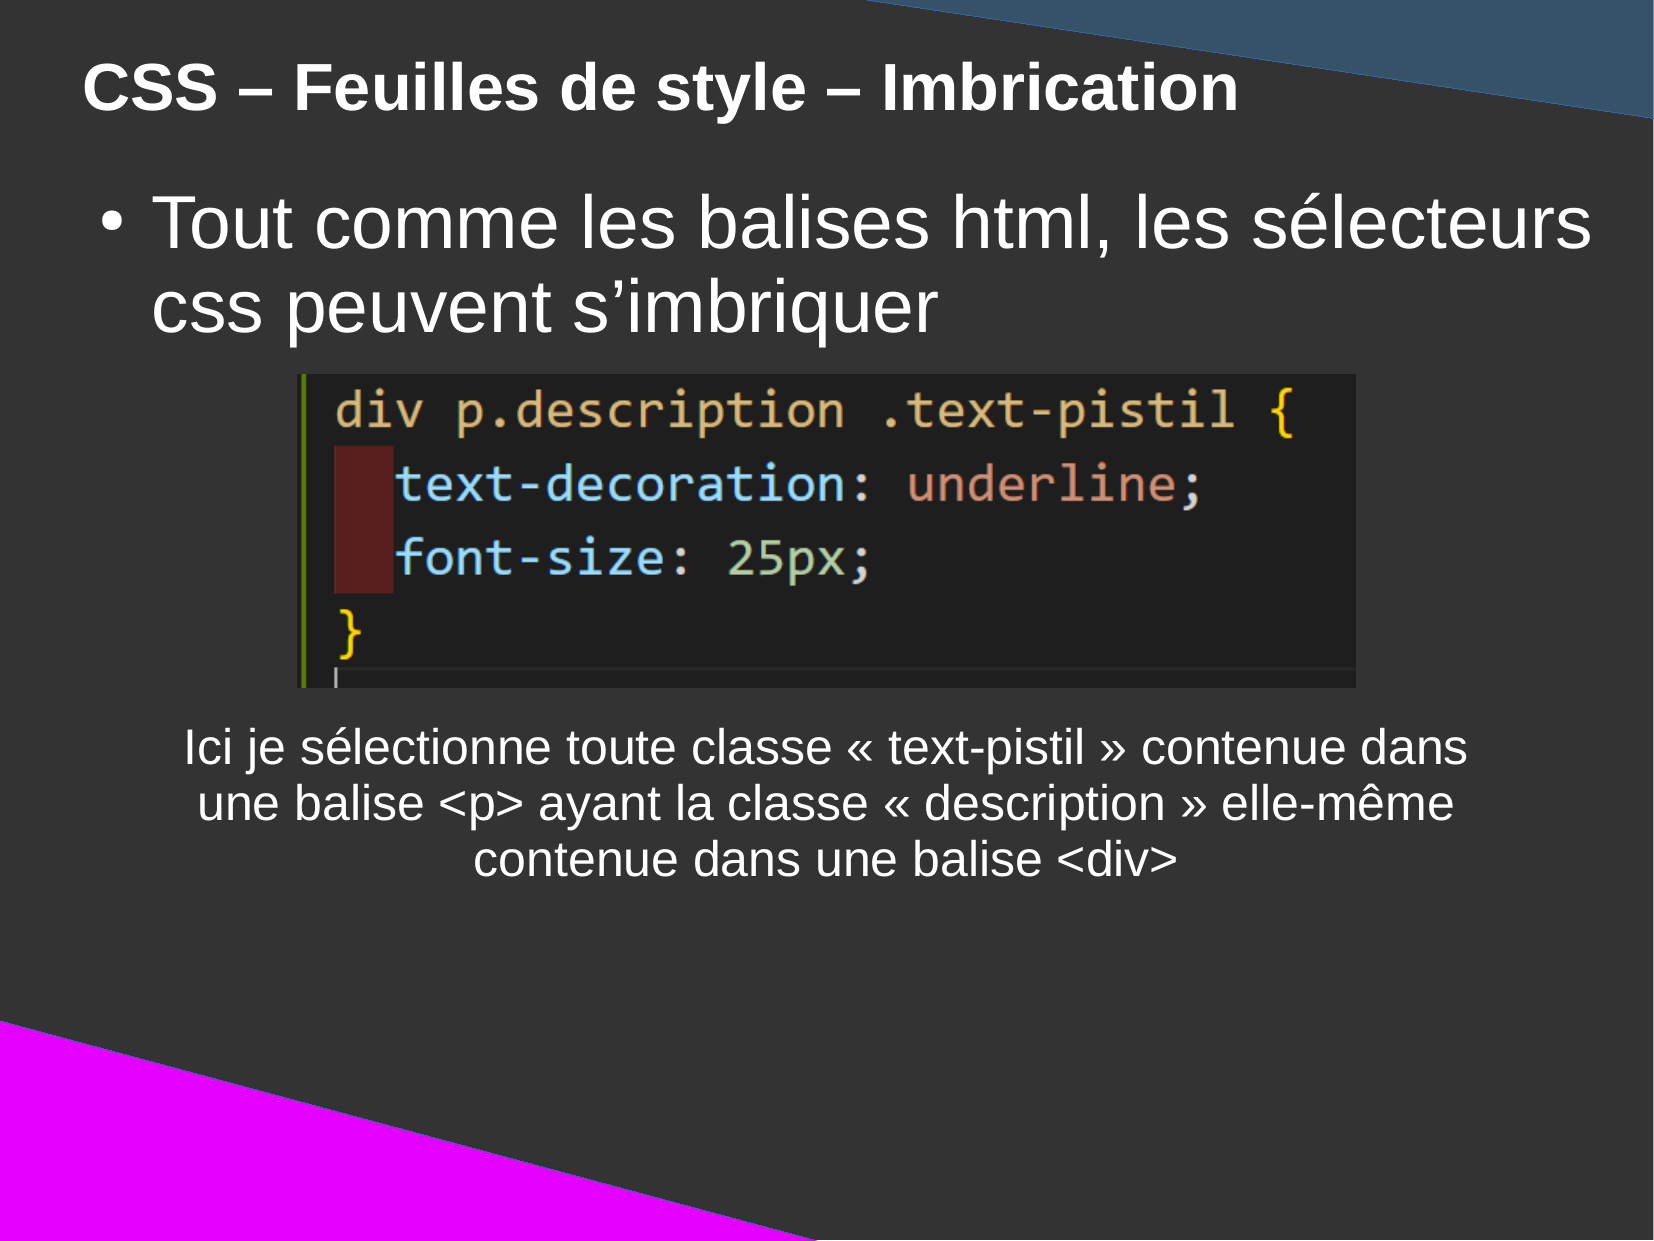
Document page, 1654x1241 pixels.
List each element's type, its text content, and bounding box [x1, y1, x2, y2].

title CSS – Feuilles de style – Imbrication [82, 49, 1571, 153]
list Tout comme les balises html, les sélecteurs css peuvent s’imbriquer [81, 180, 1606, 406]
text_box [0, 1020, 819, 1241]
text_box [867, 0, 1654, 119]
picture [297, 374, 1356, 688]
title Ici je sélectionne toute classe « text-pistil » contenue dans une balise <p> ayant la classe « description » elle-même contenue dans une balise <div> [159, 719, 1495, 887]
